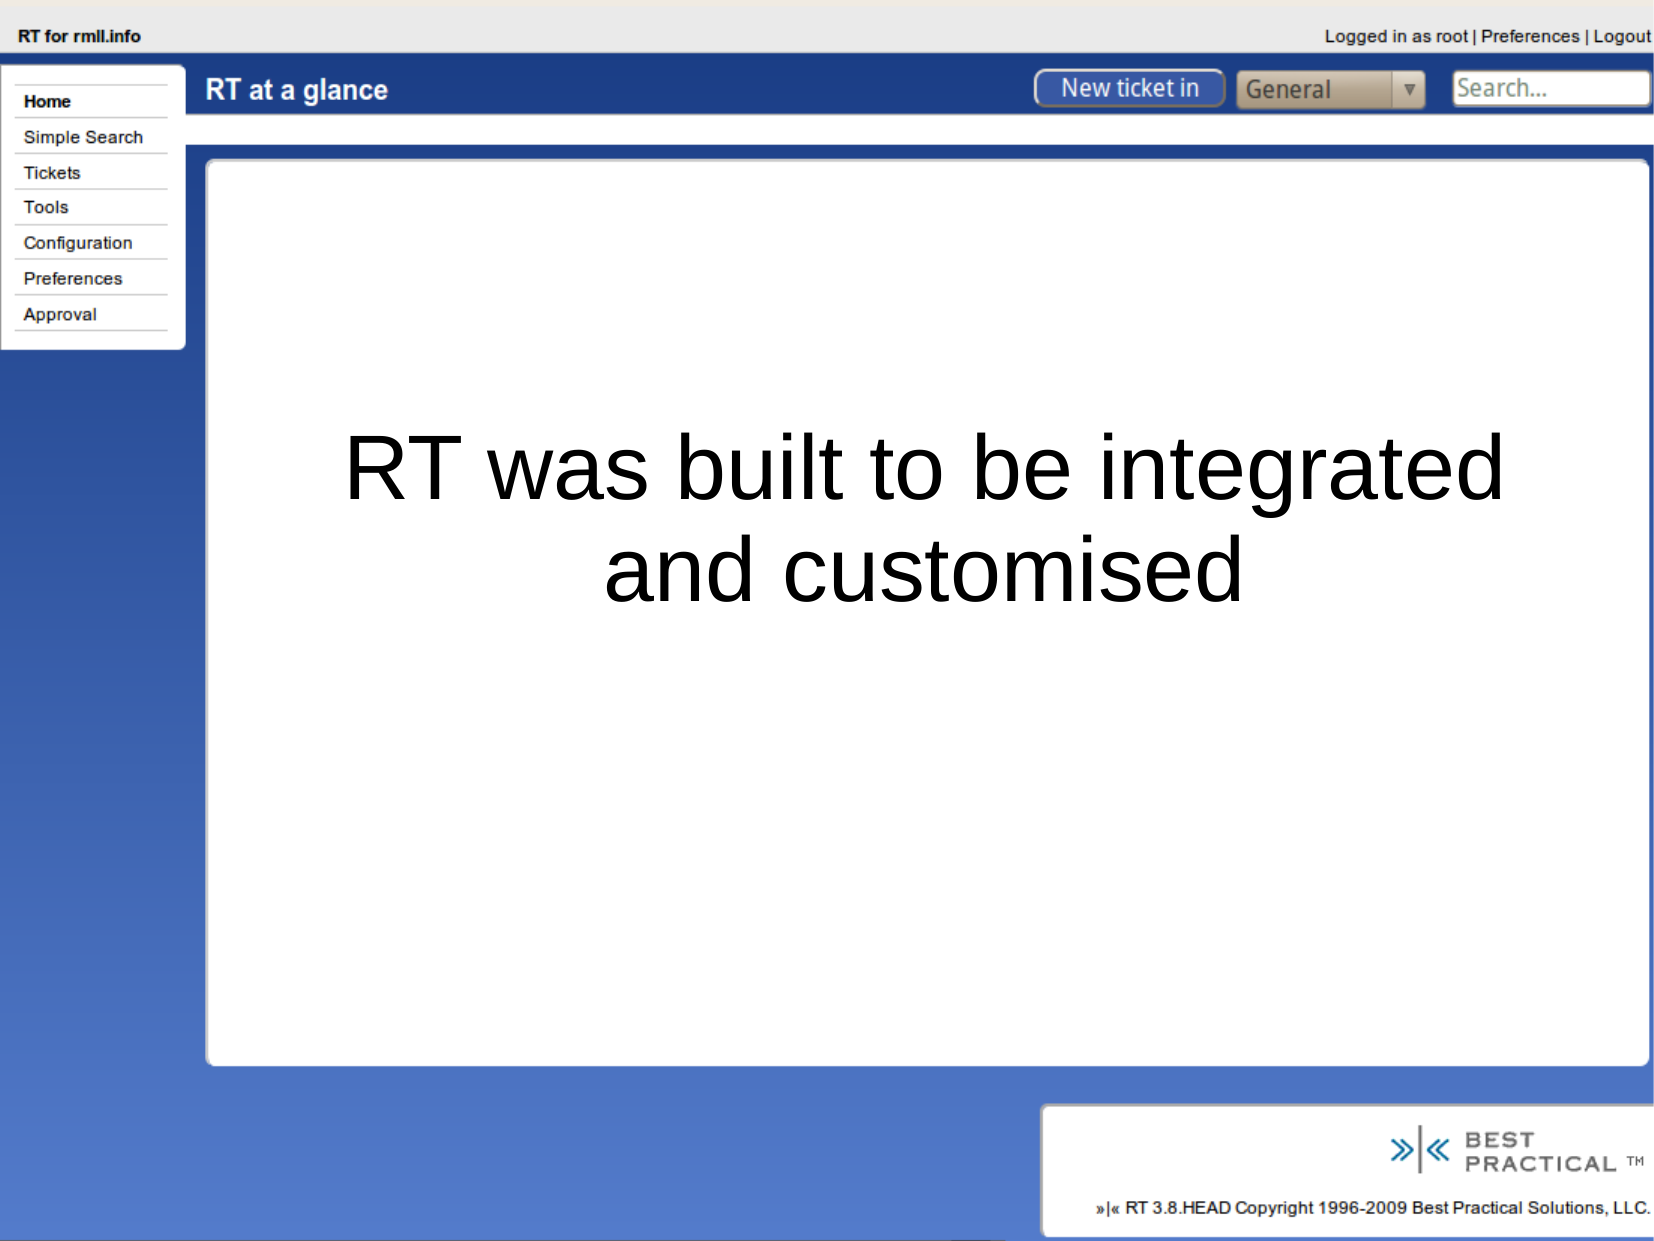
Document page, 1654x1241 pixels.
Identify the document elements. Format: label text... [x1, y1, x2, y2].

title RT was built to be integrated and customised [280, 416, 1571, 622]
picture [468, 0, 1654, 1241]
